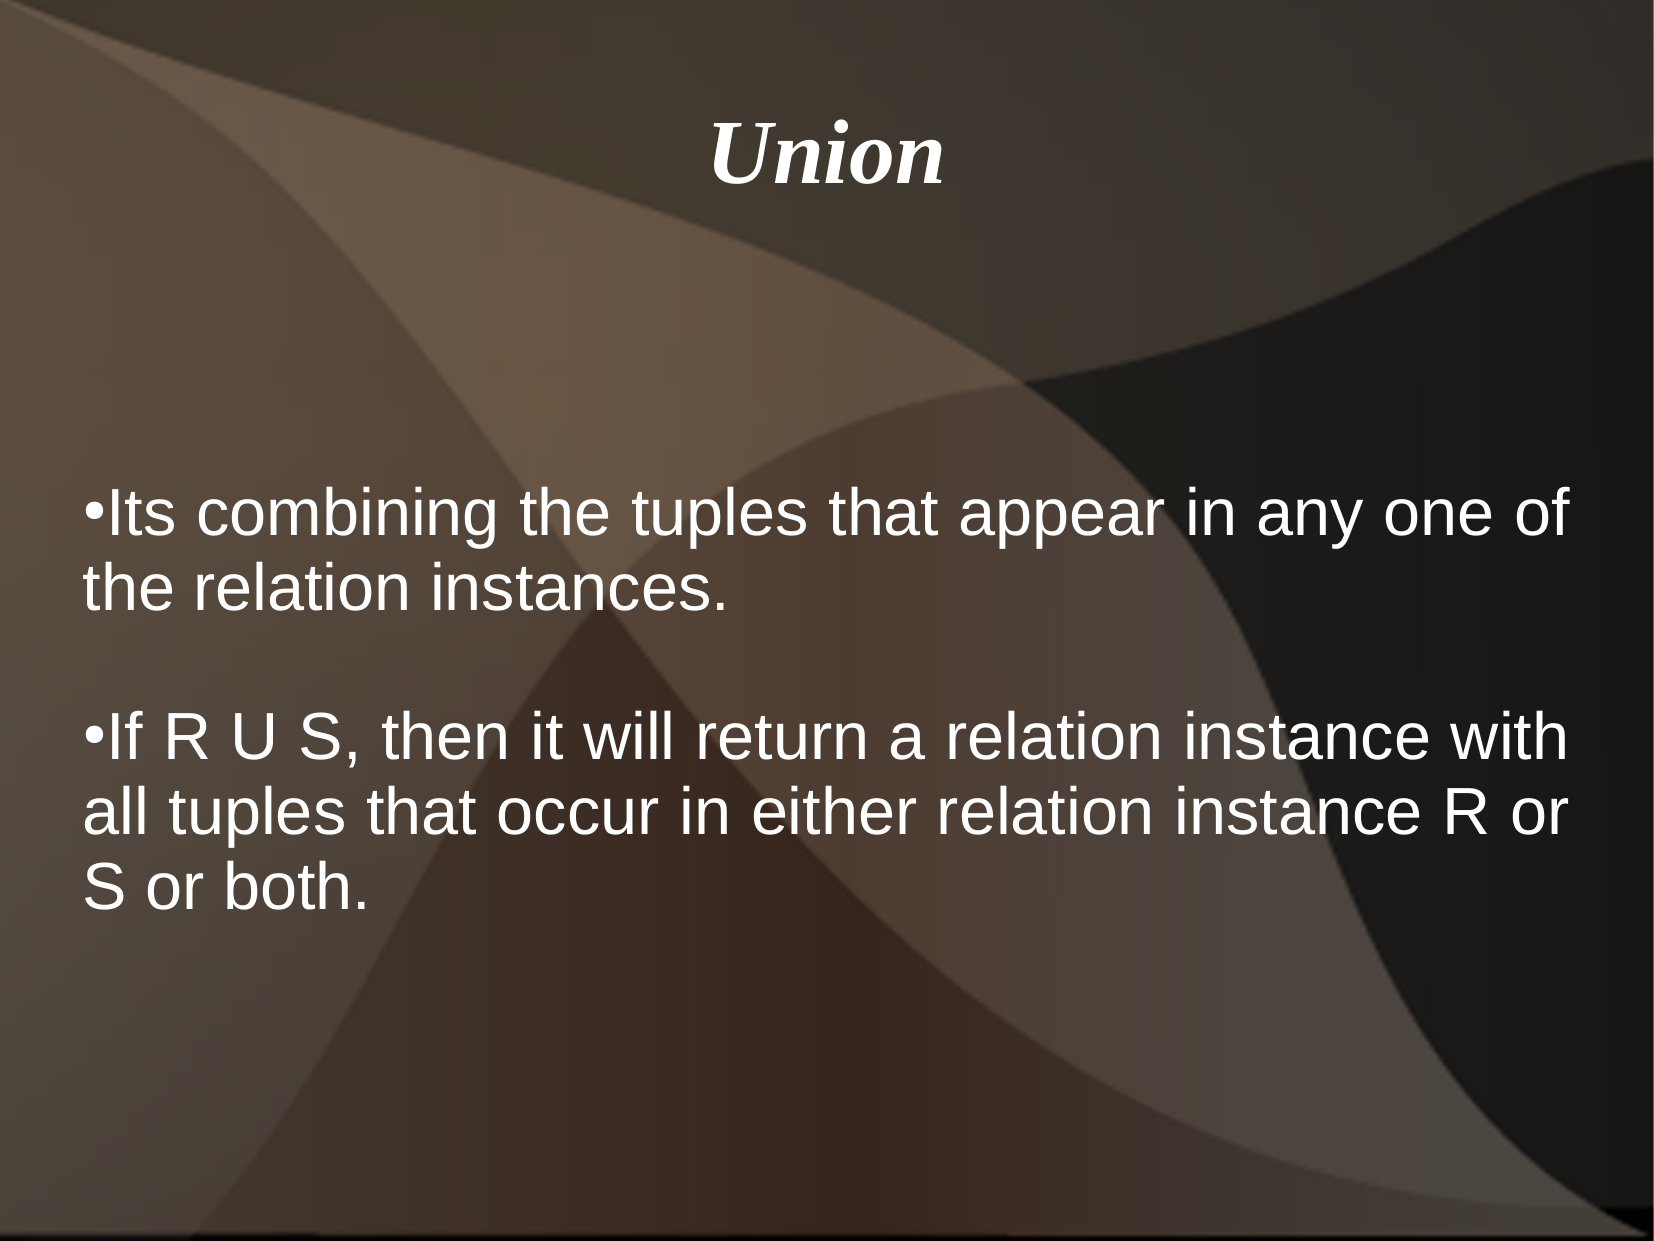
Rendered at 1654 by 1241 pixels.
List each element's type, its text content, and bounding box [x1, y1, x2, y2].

subtitle Its combining the tuples that appear in any one of the relation instances. If R U S, then it will return a relation instance with all tuples that occur in either relation instance R or S or both. [82, 297, 1571, 1102]
title Union [82, 56, 1571, 250]
picture [0, 0, 1654, 1241]
